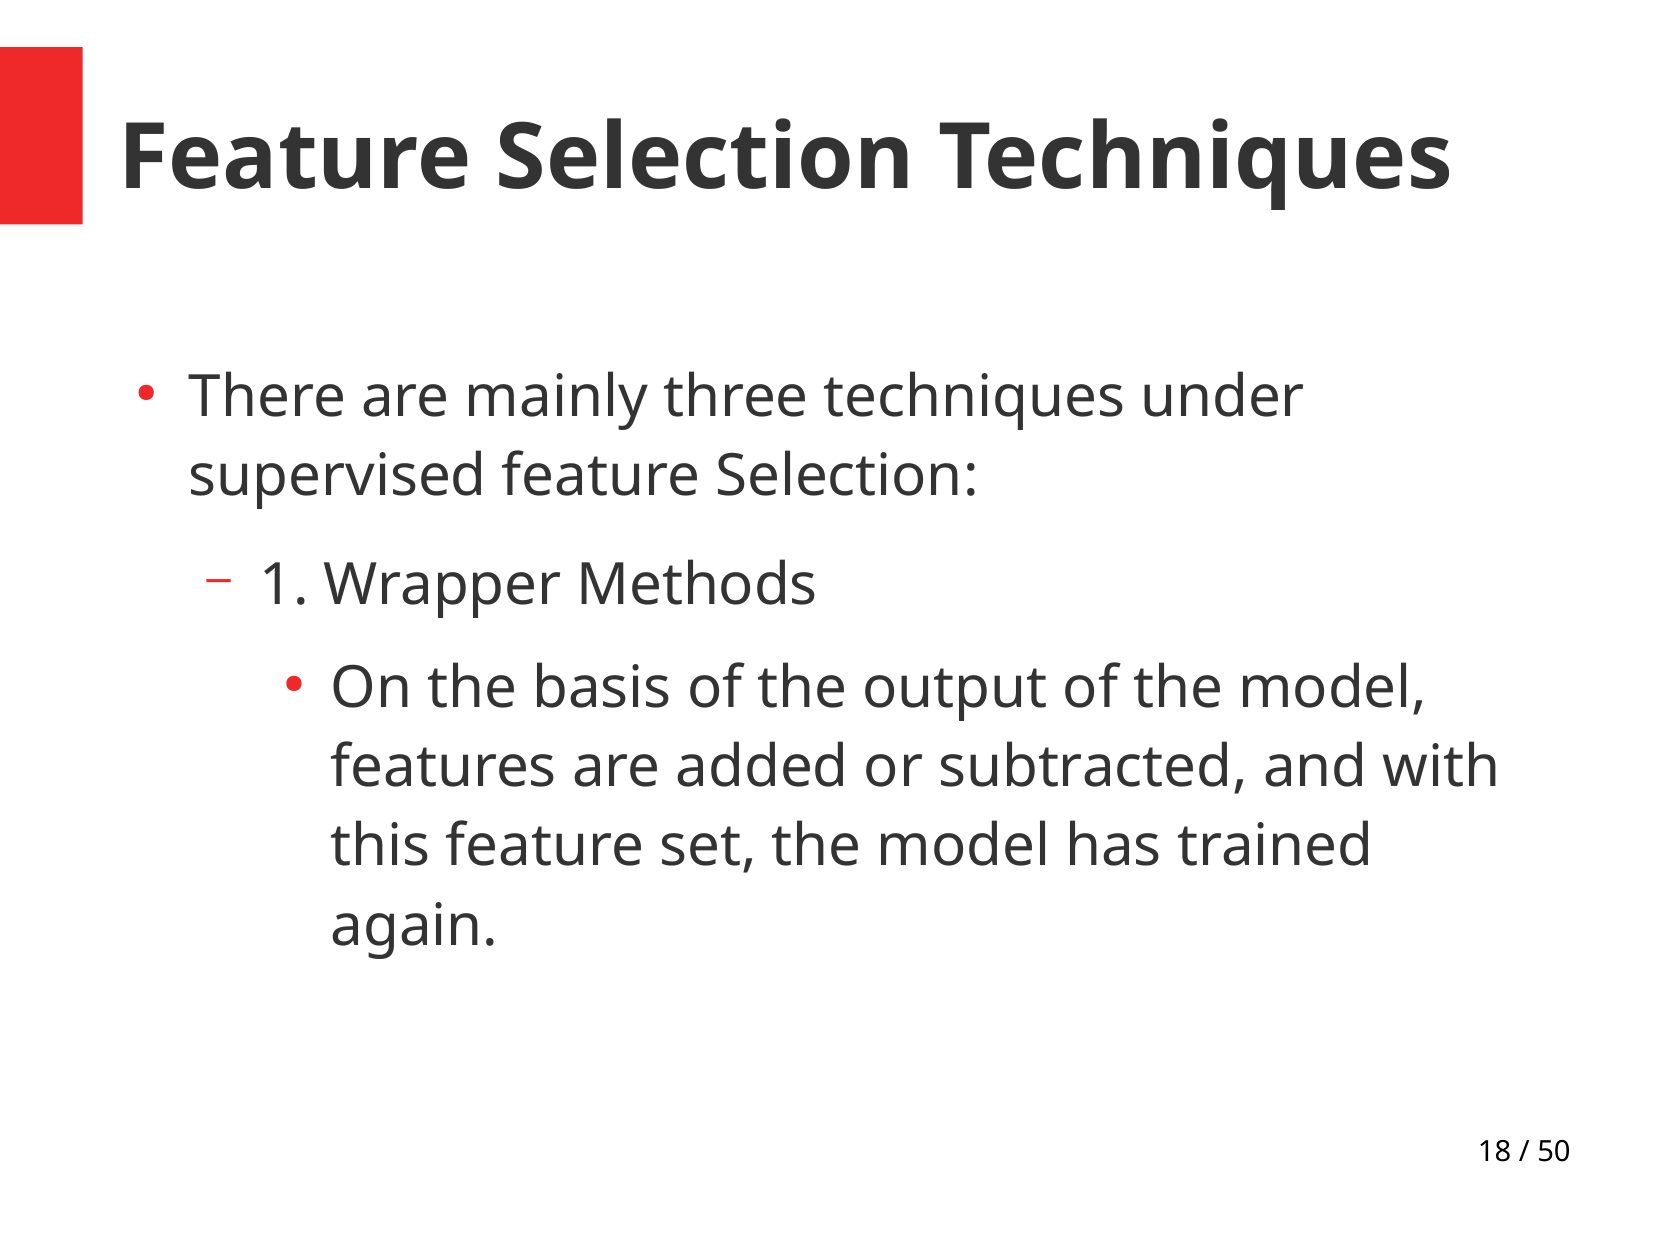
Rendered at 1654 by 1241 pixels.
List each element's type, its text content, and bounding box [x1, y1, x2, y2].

list There are mainly three techniques under supervised feature Selection: 1. Wrapper Methods On the basis of the output of the model, features are added or subtracted, and with this feature set, the model has trained again. [118, 354, 1536, 1074]
title Feature Selection Techniques [118, 49, 1571, 257]
